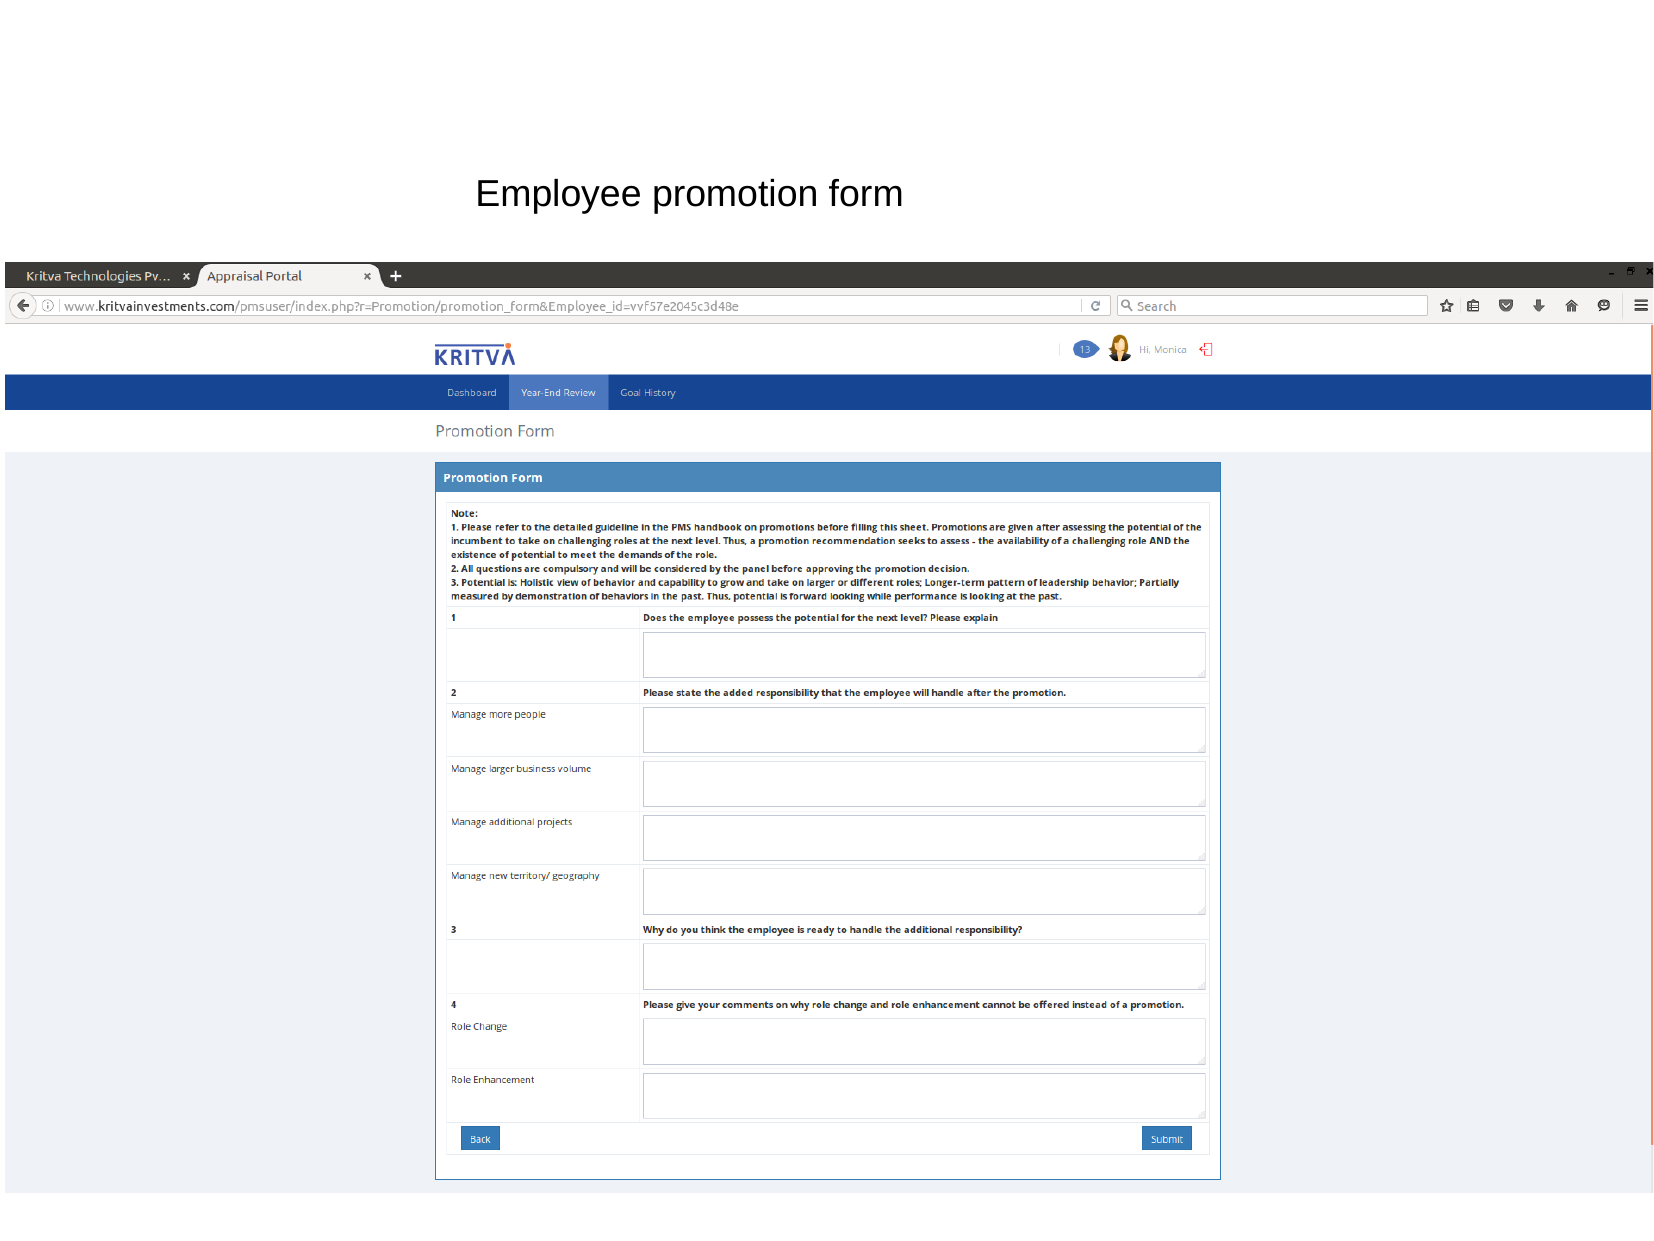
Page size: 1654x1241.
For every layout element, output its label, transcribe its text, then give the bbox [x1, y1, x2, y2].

text_box Employee promotion form [460, 165, 981, 223]
picture [5, 262, 1654, 1193]
